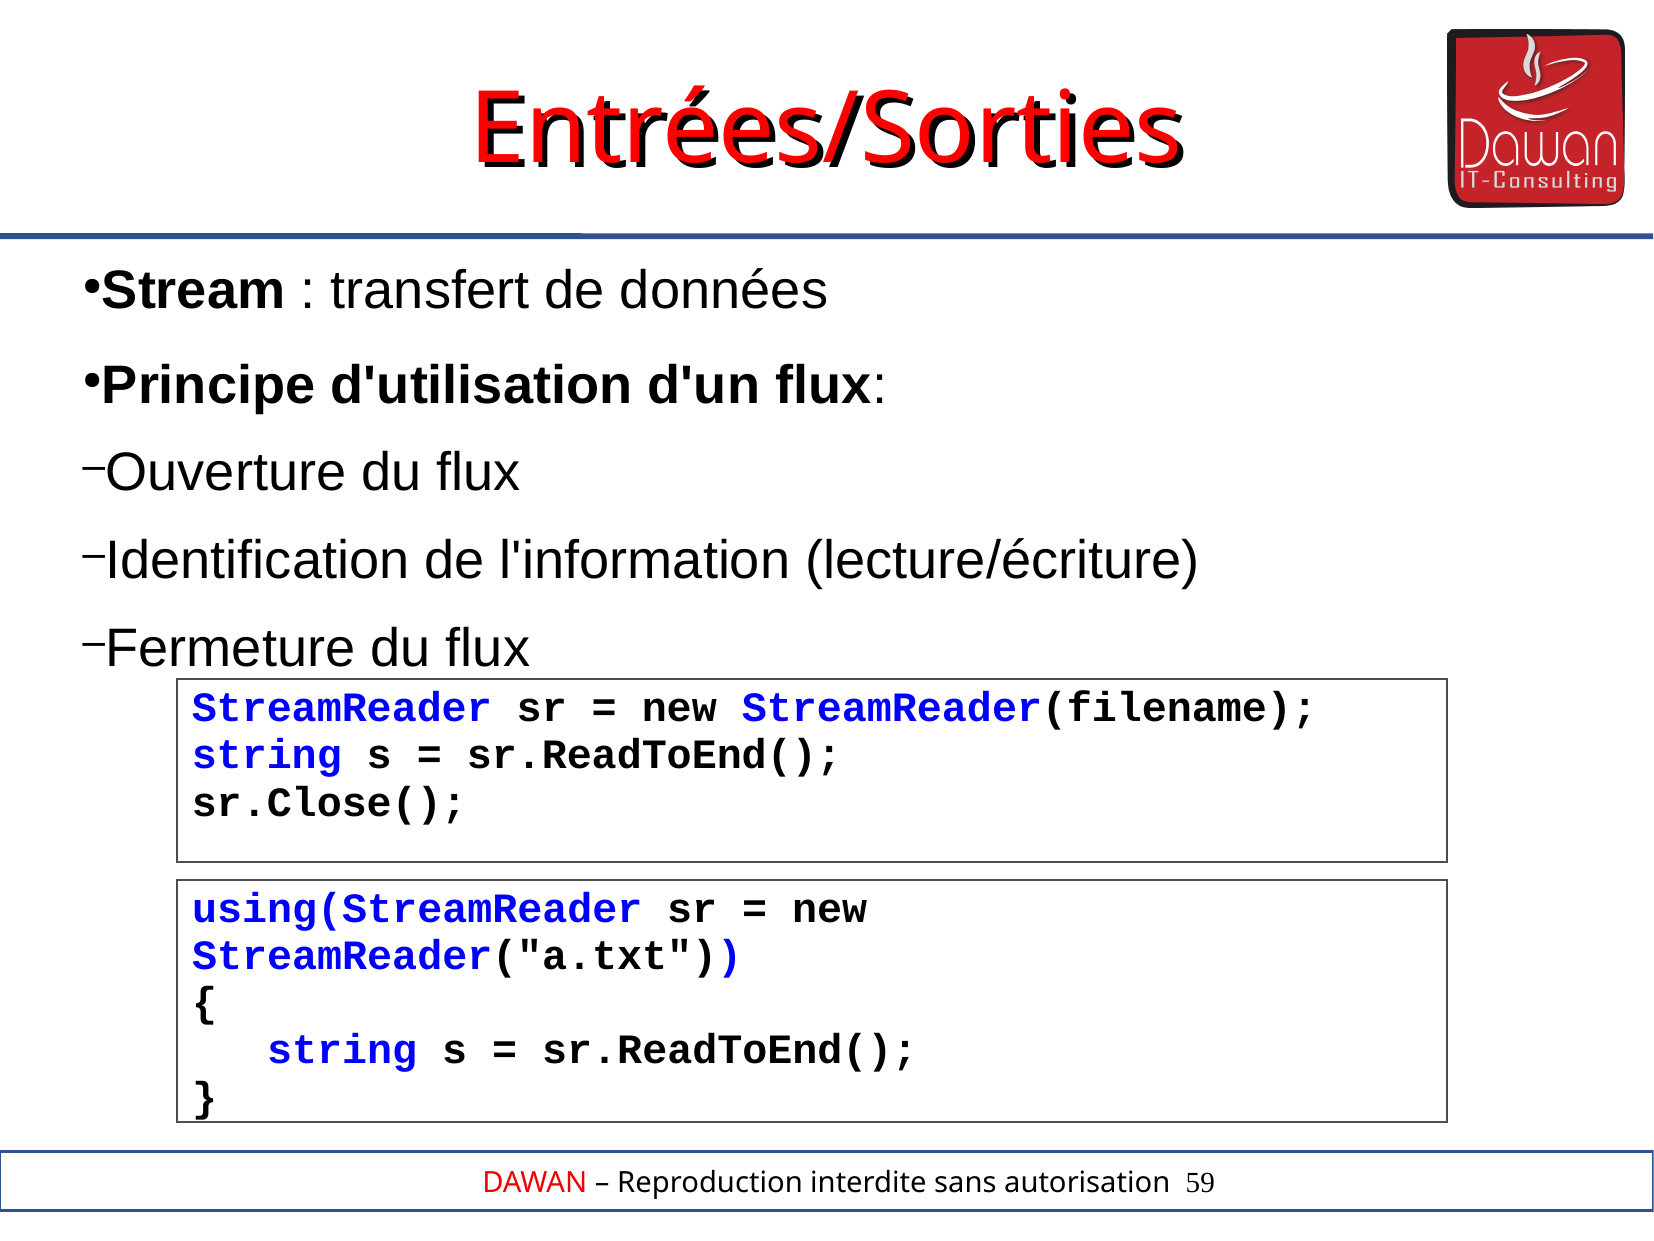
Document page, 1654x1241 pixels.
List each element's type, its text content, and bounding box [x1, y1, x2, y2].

text_box StreamReader sr = new StreamReader(filename); string s = sr.ReadToEnd(); sr.Close(); [177, 679, 1447, 863]
list Stream : transfert de données Principe d'utilisation d'un flux: Ouverture du flux Identification de l'information (lecture/écriture) Fermeture du flux [82, 254, 1571, 1074]
text_box using(StreamReader sr = new StreamReader("a.txt")) { string s = sr.ReadToEnd(); } [177, 879, 1447, 1123]
text_box [1185, 1163, 1565, 1228]
title Entrées/Sorties [82, 8, 1571, 237]
